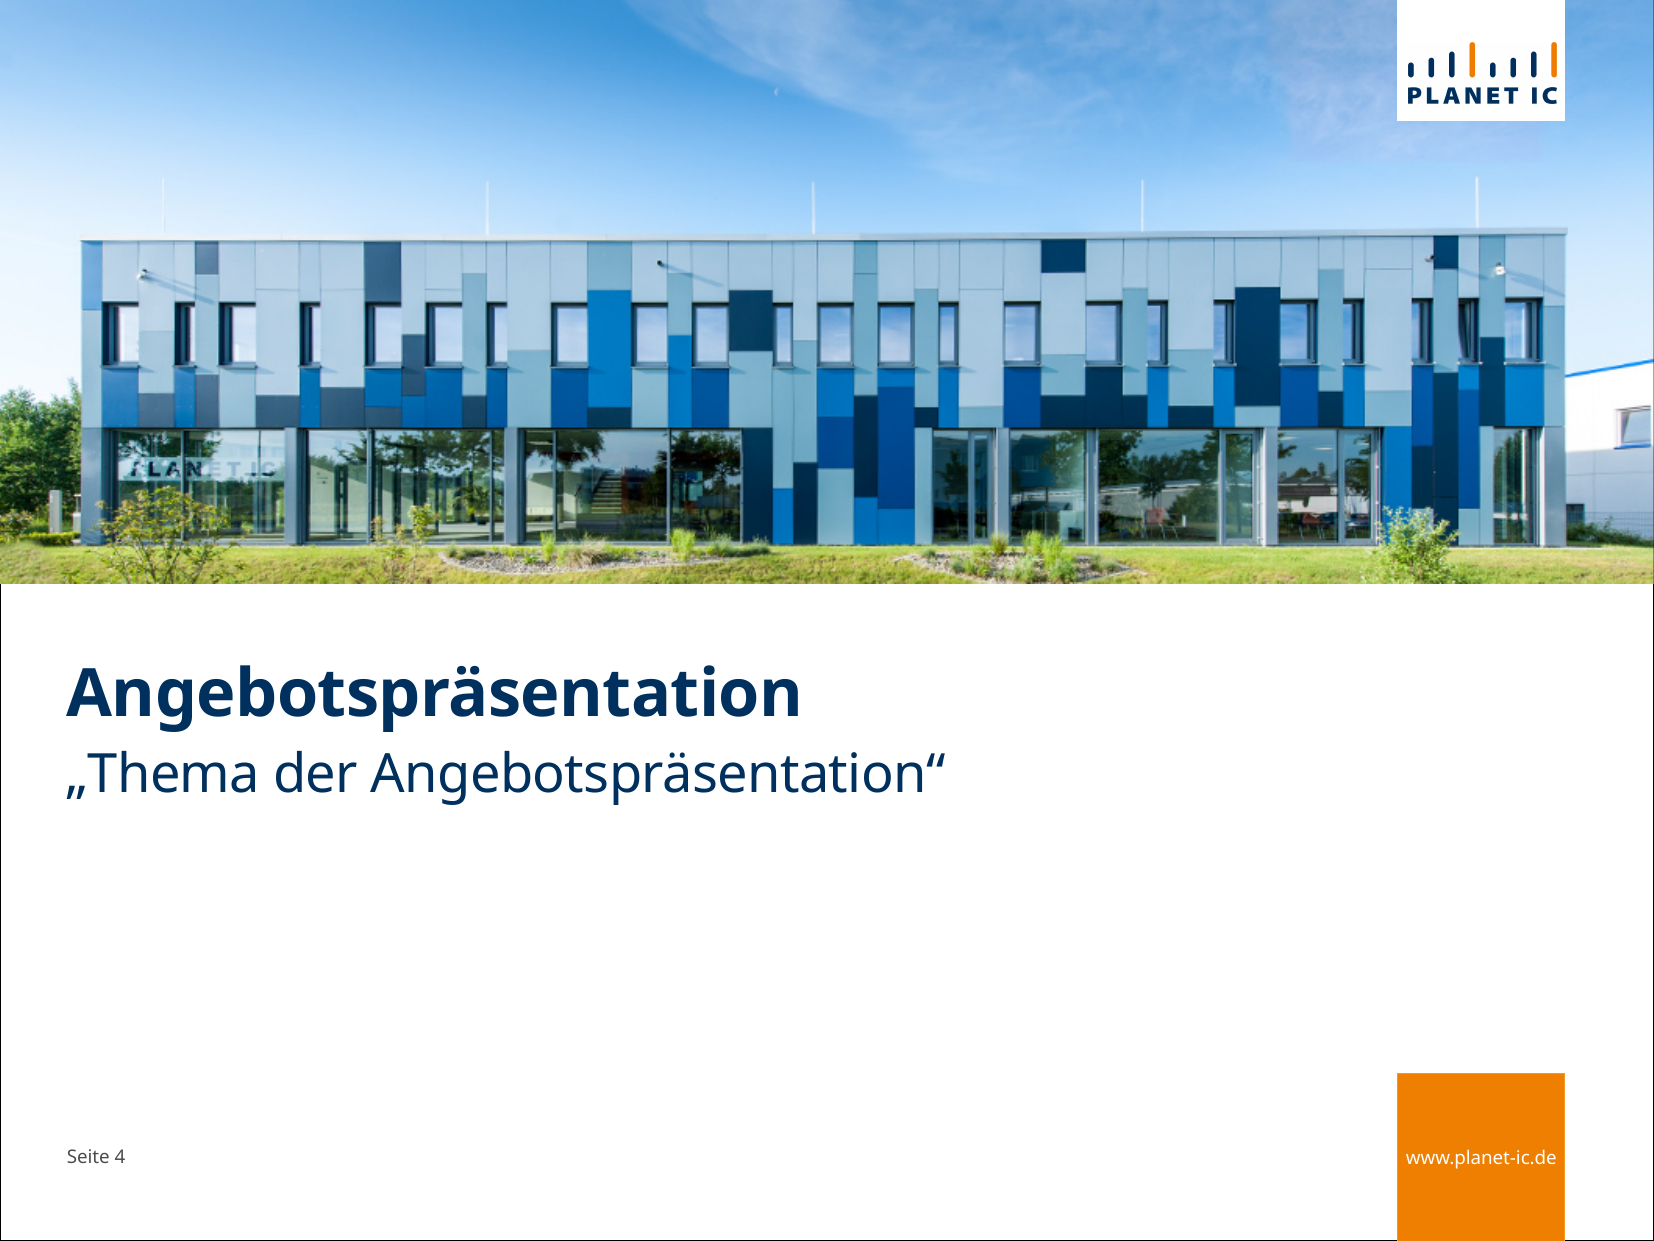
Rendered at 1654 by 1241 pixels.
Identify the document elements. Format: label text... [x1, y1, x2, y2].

text_box „Thema der Angebotspräsentation“ [65, 734, 1366, 800]
picture [0, 0, 1654, 584]
picture [1408, 42, 1557, 104]
